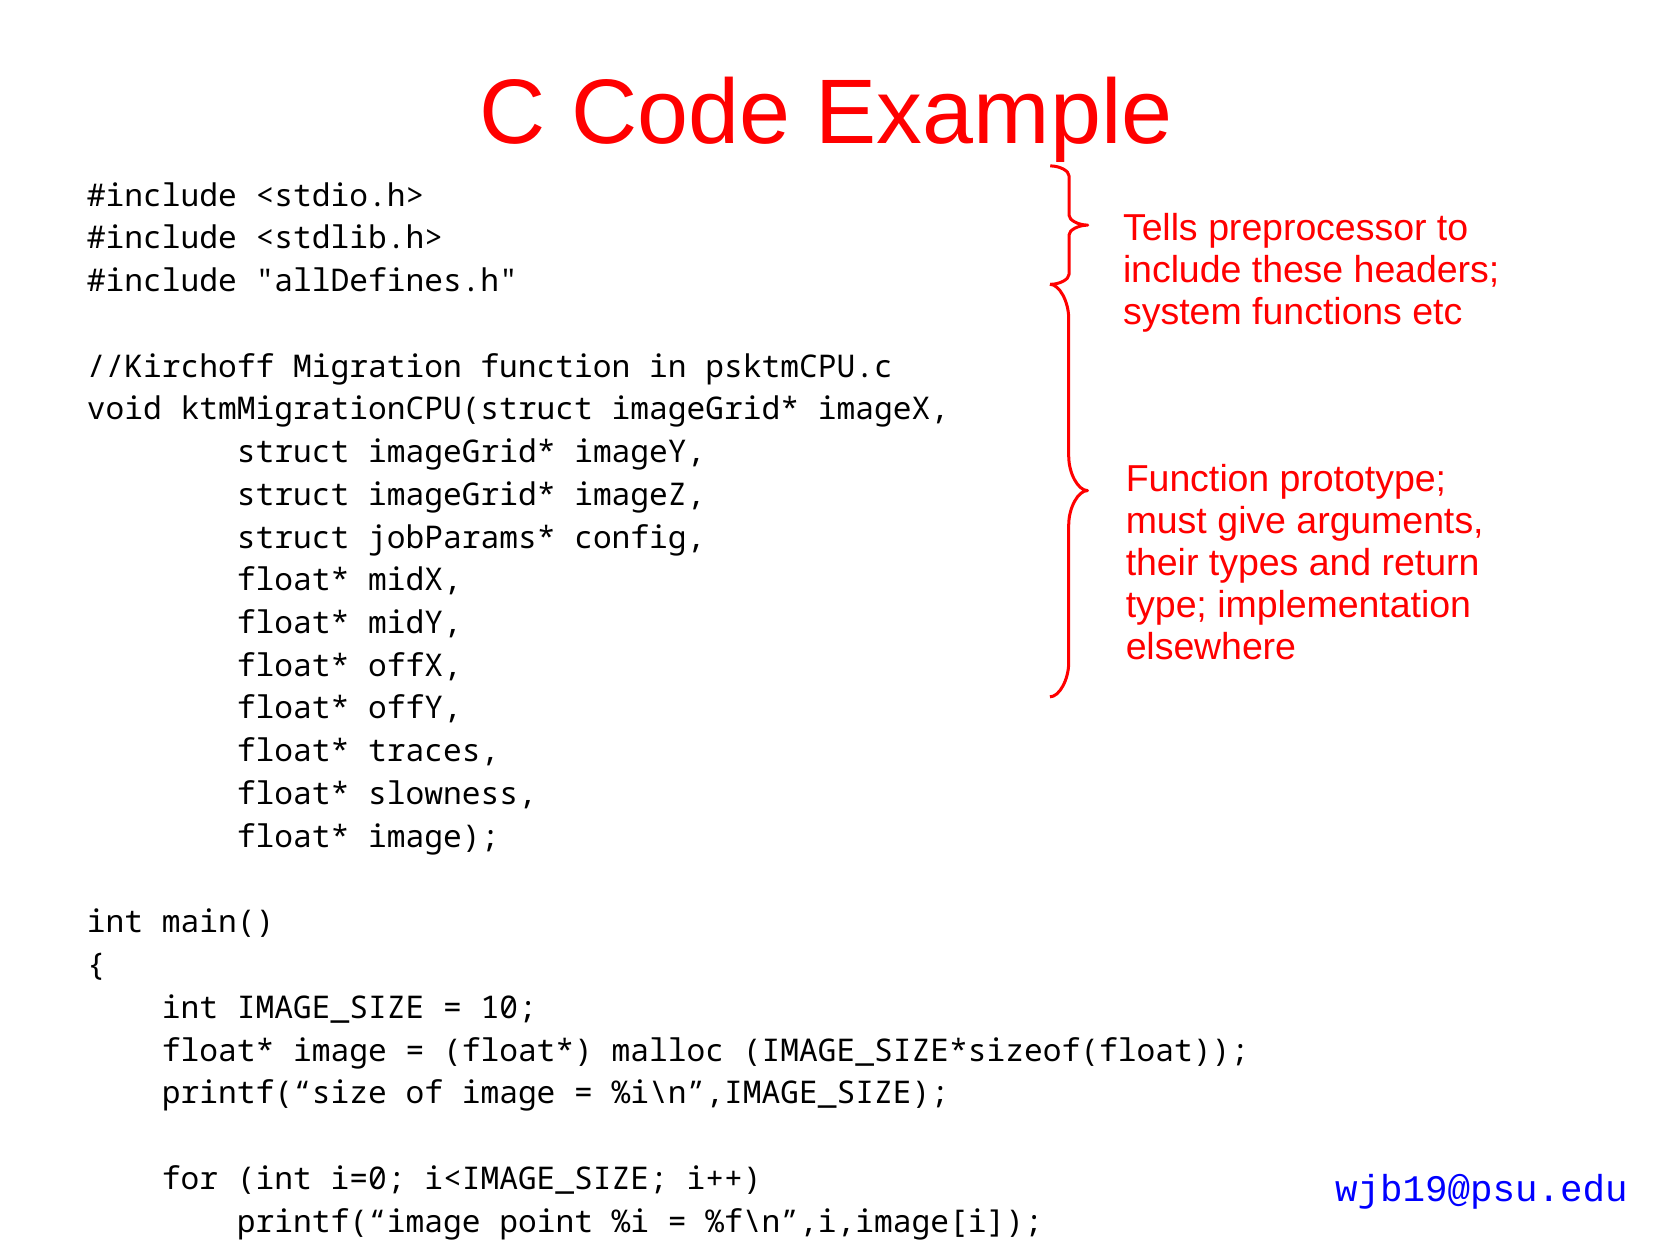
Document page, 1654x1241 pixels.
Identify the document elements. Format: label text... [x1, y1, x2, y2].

text_box Function prototype; must give arguments, their types and return type; implementation elsewhere [1111, 450, 1529, 675]
text_box Tells preprocessor to include these headers; system functions etc [1108, 199, 1526, 350]
text_box wjb19@psu.edu [1320, 1162, 1643, 1220]
title C Code Example [82, 8, 1571, 216]
subtitle #include <stdio.h> #include <stdlib.h> #include "allDefines.h" //Kirchoff Migration function in psktmCPU.c void ktmMigrationCPU(struct imageGrid* imageX, struct imageGrid* imageY, struct imageGrid* imageZ, struct jobParams* config, float* midX, float* midY, float* offX, float* offY, float* traces, float* slowness, float* image); int main() { int IMAGE_SIZE = 10; float* image = (float*) malloc (IMAGE_SIZE*sizeof(float)); printf(“size of image = %i\n”,IMAGE_SIZE); for (int i=0; i<IMAGE_SIZE; i++) printf(“image point %i = %f\n”,i,image[i]); free(image); return 0; } [86, 172, 1576, 1241]
